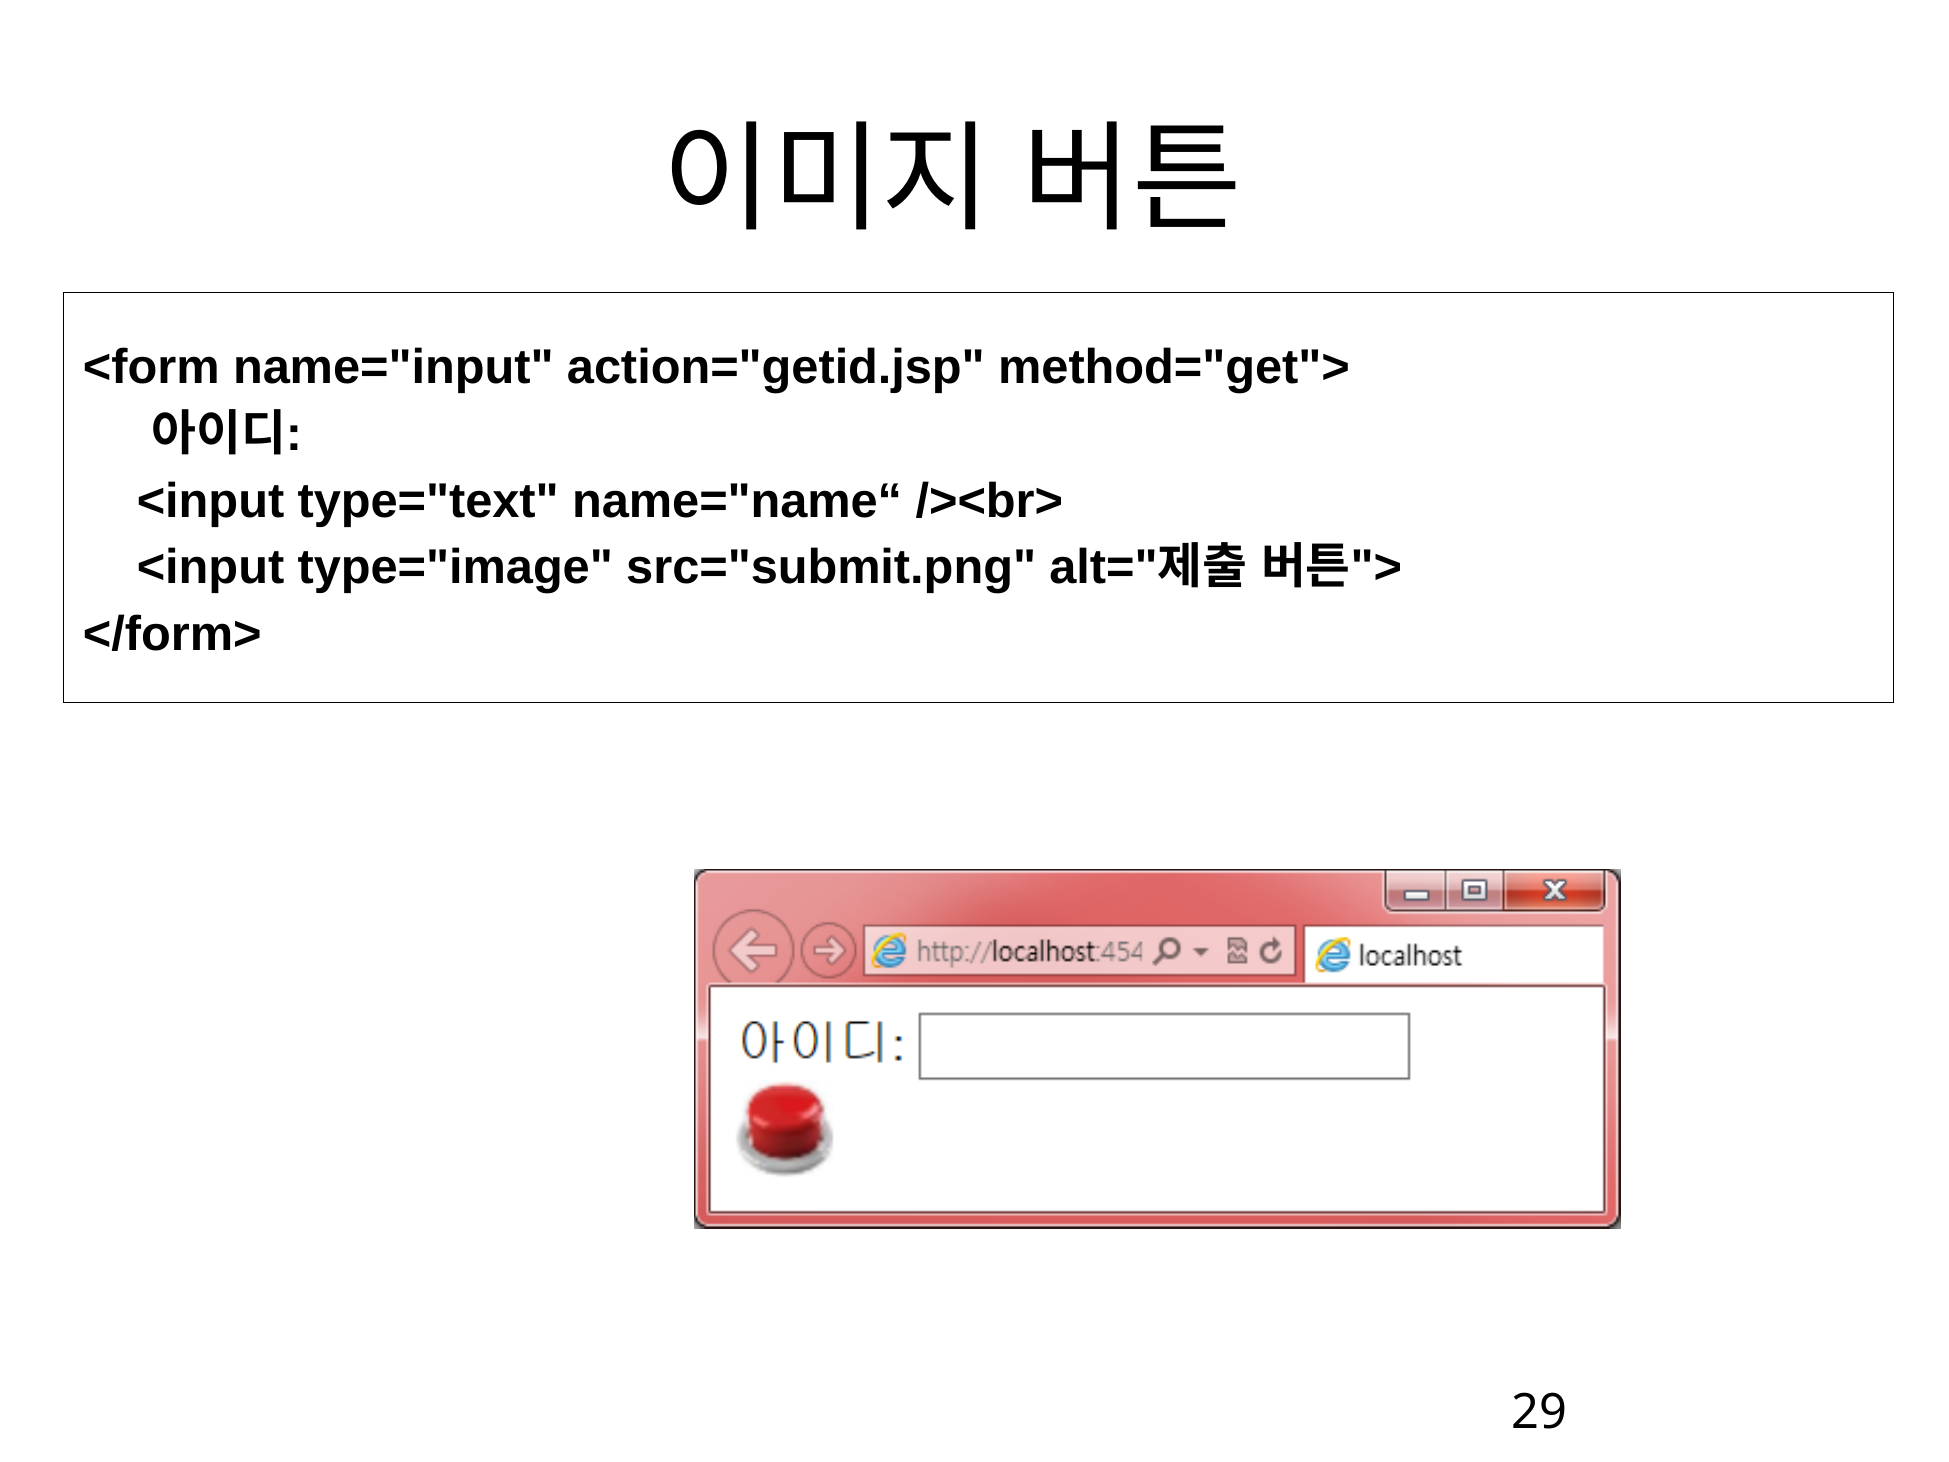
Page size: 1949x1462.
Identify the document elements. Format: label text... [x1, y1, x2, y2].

slide_number <숫자> [1496, 1372, 1899, 1462]
title 이미지 버튼 [156, 92, 1749, 255]
text_box <form name="input" action="getid.jsp" method="get"> 아이디: <input type="text" name="name“ /><br> <input type="image" src="submit.png" alt="제출 버튼"> </form> [63, 292, 1894, 703]
picture [694, 869, 1621, 1229]
